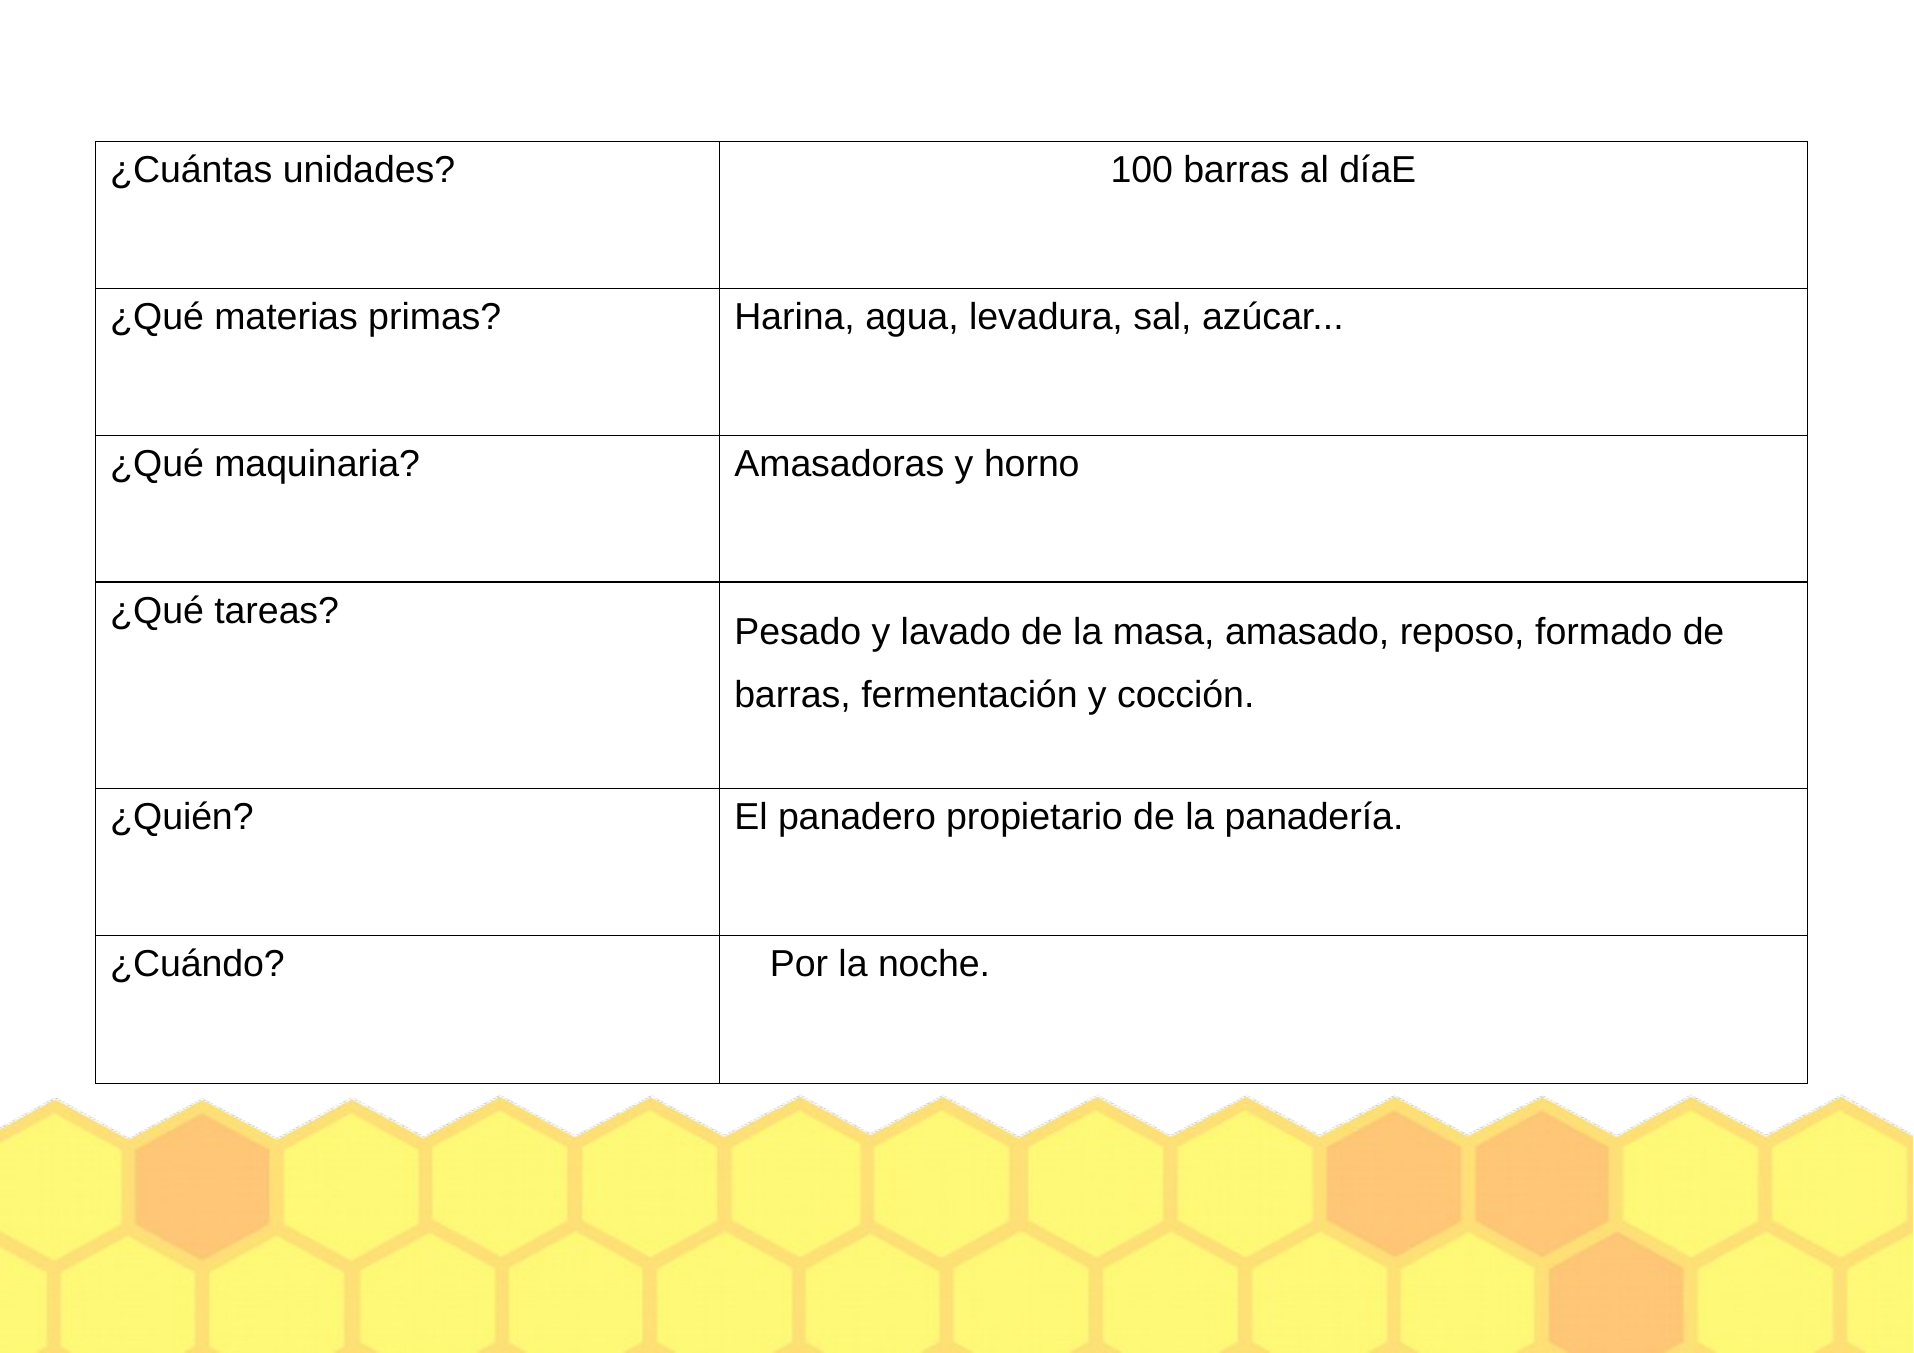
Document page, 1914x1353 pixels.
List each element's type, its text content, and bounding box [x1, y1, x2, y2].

table_cell Por la noche. [720, 936, 1807, 1083]
picture [0, 1092, 1913, 1353]
table_cell Pesado y lavado de la masa, amasado, reposo, formado de barras, fermentación y cocción. [720, 583, 1807, 788]
table_header ¿Cuántas unidades? [96, 142, 719, 288]
table_cell ¿Cuándo? [96, 936, 719, 1083]
table_header 100 barras al díaE [720, 142, 1807, 288]
table_cell ¿Quién? [96, 789, 719, 935]
table_cell Harina, agua, levadura, sal, azúcar... [720, 289, 1807, 435]
table_cell ¿Qué materias primas? [96, 289, 719, 435]
table_cell ¿Qué maquinaria? [96, 436, 719, 581]
table_cell Amasadoras y horno [720, 436, 1807, 581]
table_cell El panadero propietario de la panadería. [720, 789, 1807, 935]
table_cell ¿Qué tareas? [96, 583, 719, 788]
